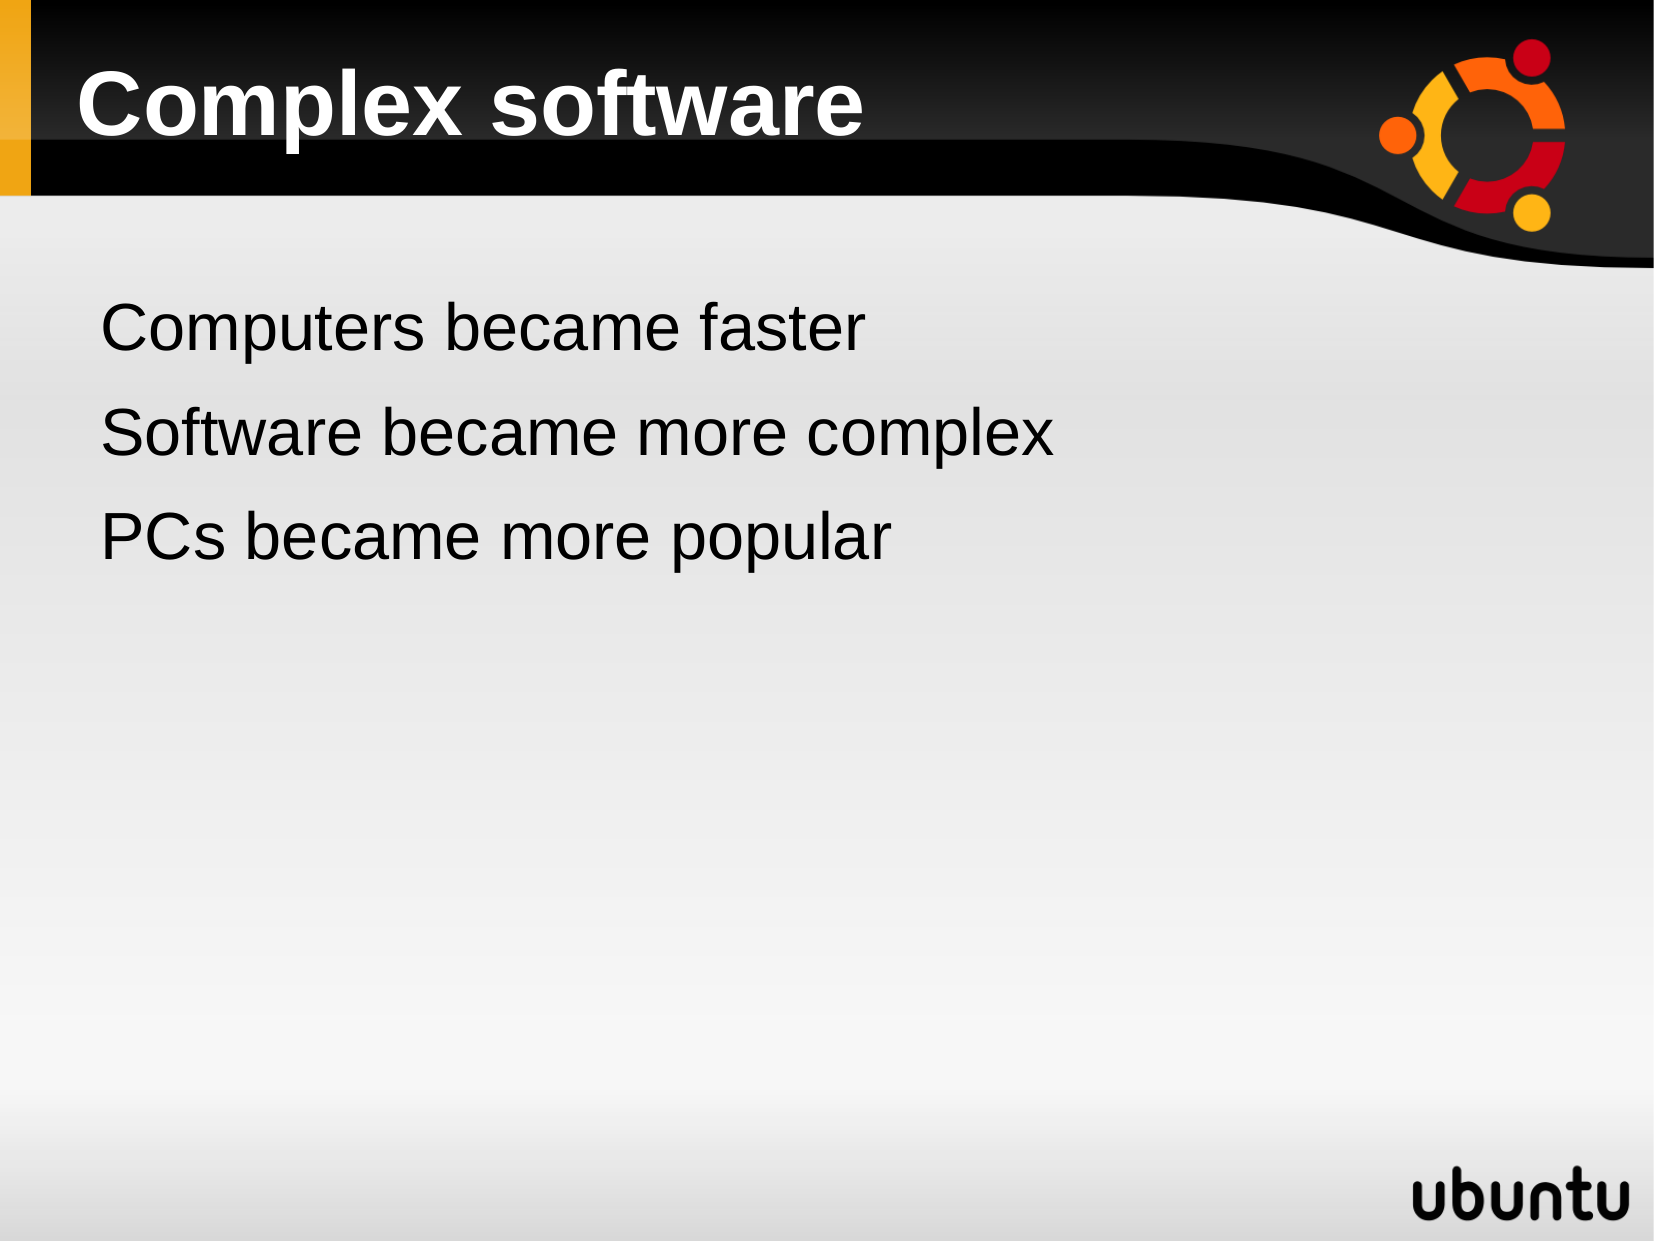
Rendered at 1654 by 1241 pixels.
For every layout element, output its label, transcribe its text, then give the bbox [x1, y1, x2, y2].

title Complex software [76, 0, 1565, 208]
list Computers became faster Software became more complex PCs became more popular [82, 290, 1571, 1109]
picture [0, 0, 1654, 1241]
